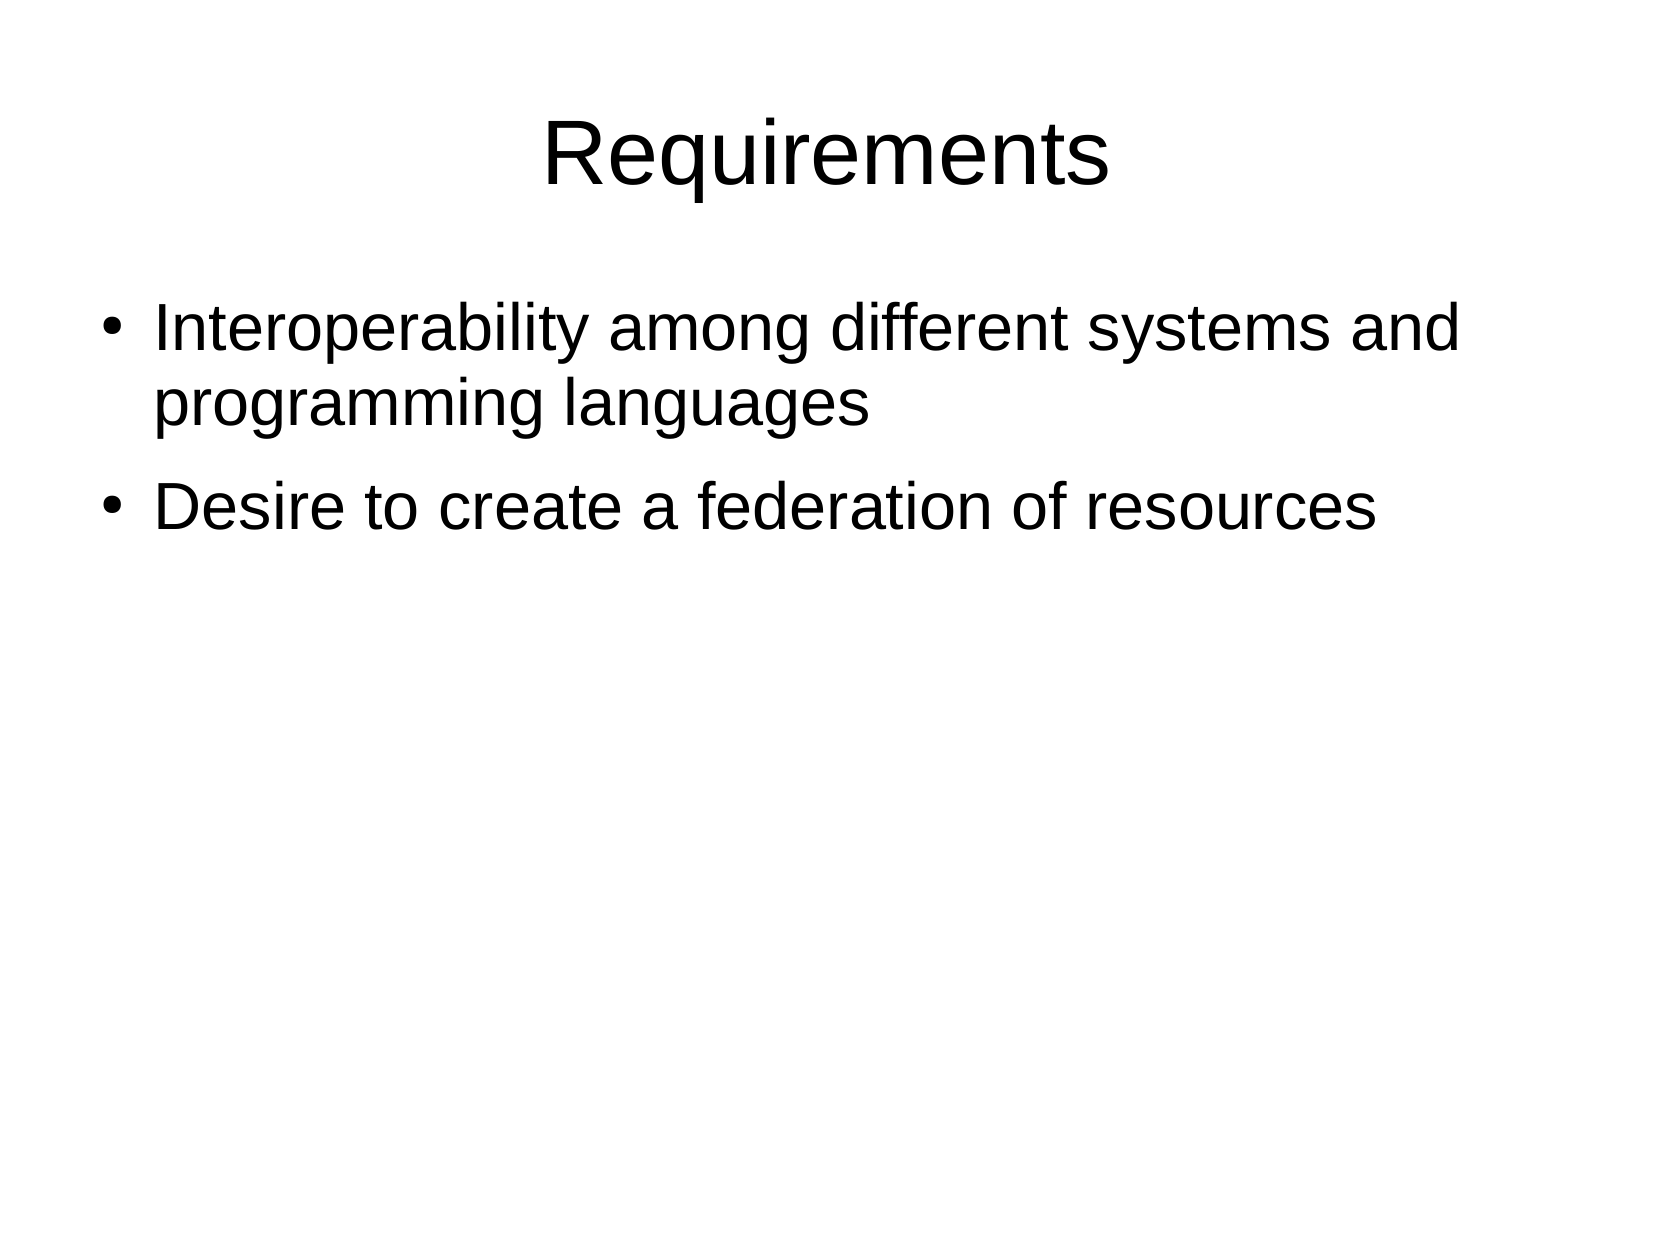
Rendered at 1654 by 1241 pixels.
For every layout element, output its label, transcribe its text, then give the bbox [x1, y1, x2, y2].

title Requirements [82, 49, 1571, 257]
list Interoperability among different systems and programming languages Desire to create a federation of resources [82, 290, 1571, 1109]
